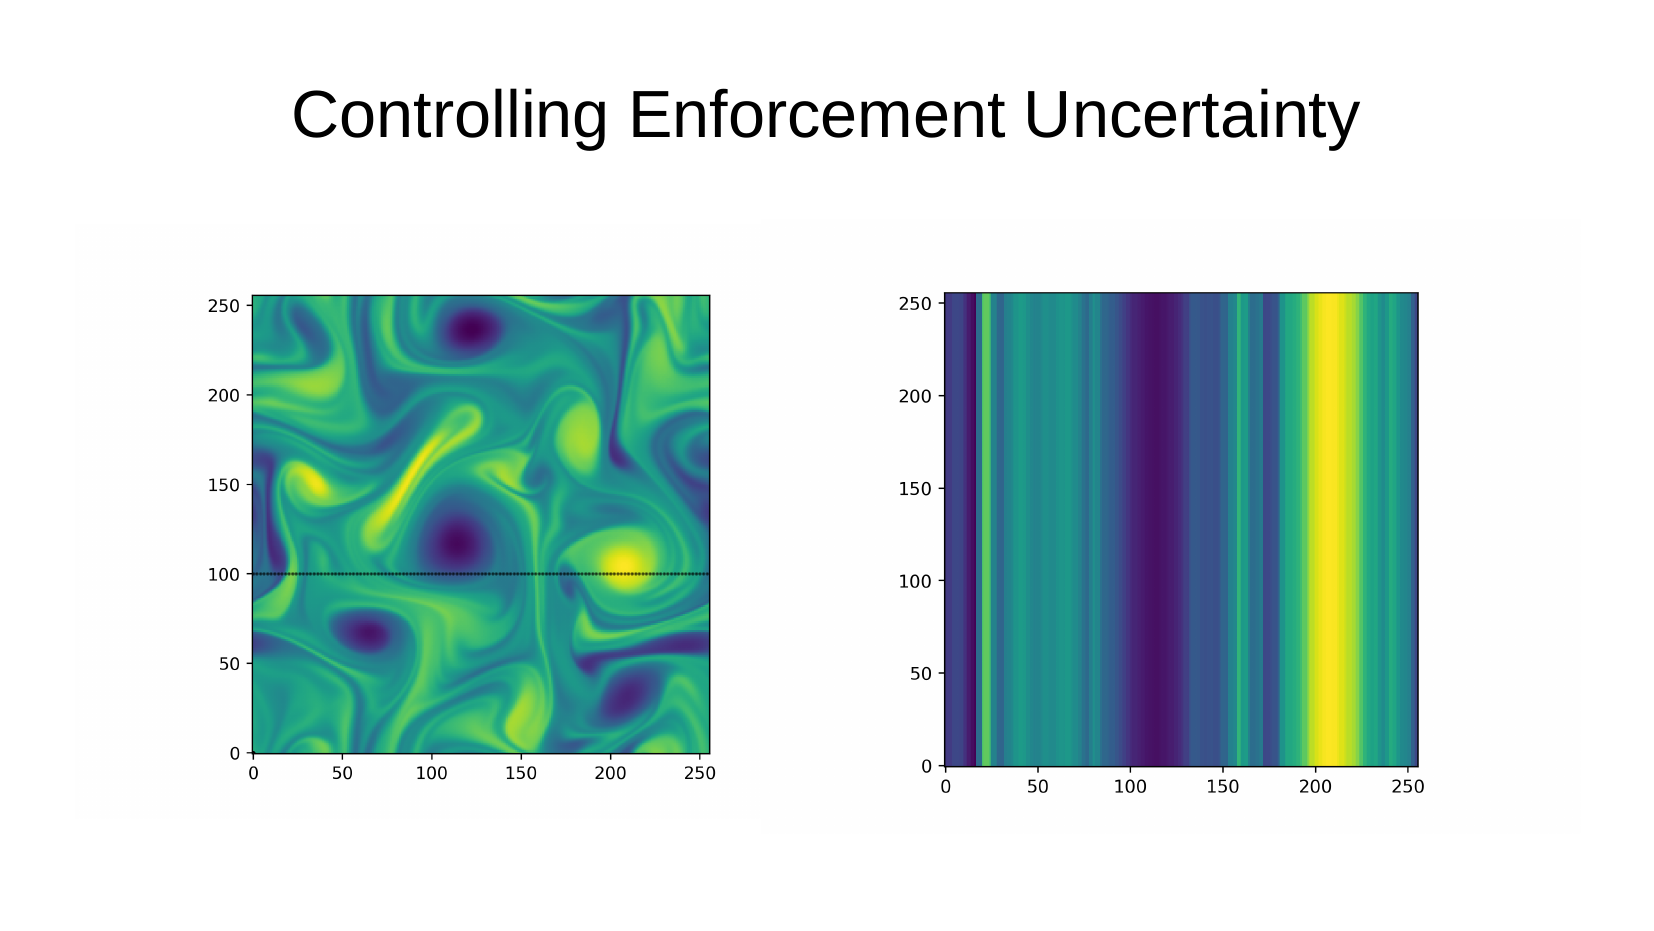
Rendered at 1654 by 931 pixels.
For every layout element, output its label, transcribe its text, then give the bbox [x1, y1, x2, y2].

picture [75, 219, 1581, 834]
title Controlling Enforcement Uncertainty [82, 37, 1571, 193]
